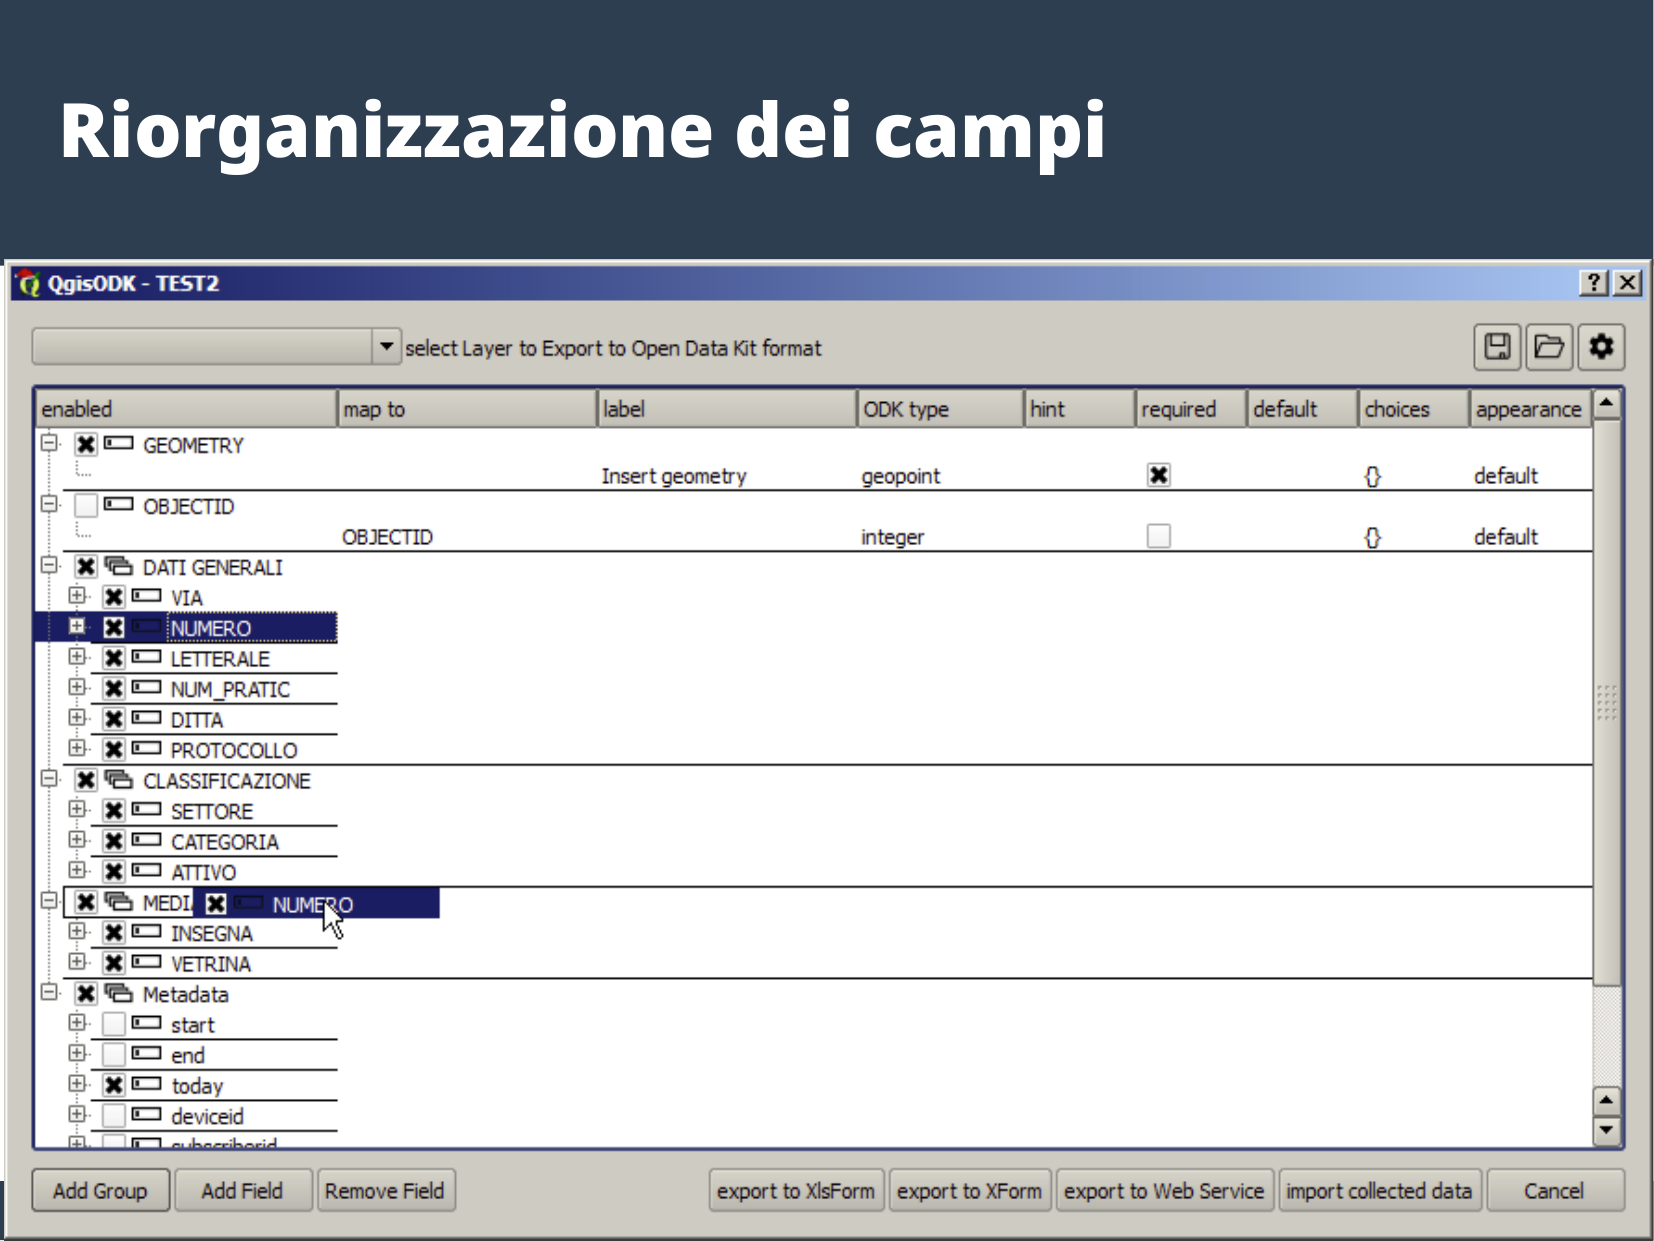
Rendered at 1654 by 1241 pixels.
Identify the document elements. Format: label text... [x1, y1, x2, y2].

title Riorganizzazione dei campi [59, 49, 1595, 207]
picture [4, 259, 1654, 1241]
